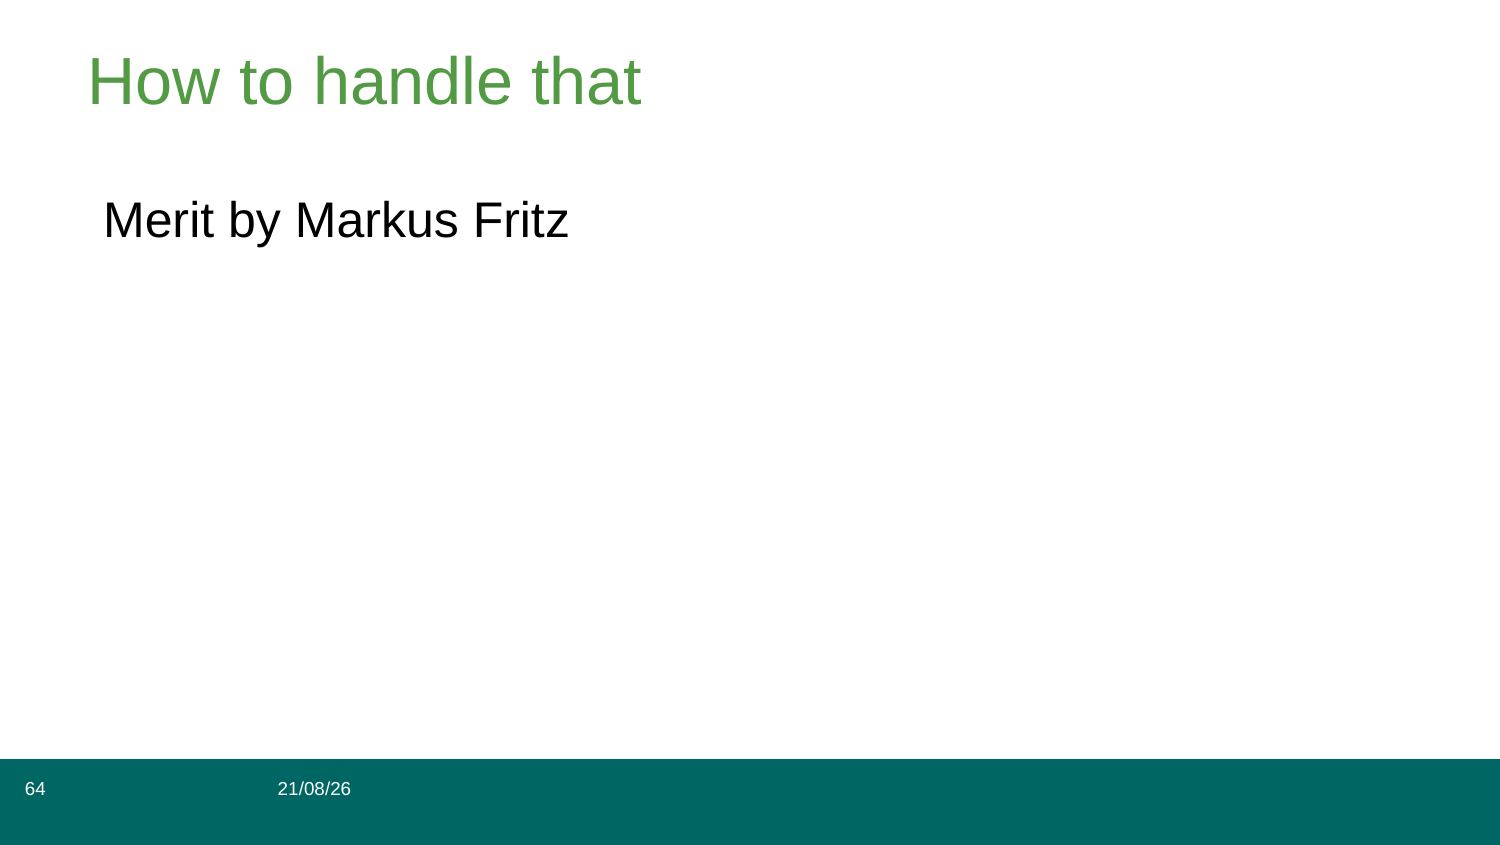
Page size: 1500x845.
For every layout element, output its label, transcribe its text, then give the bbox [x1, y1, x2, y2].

text_box 05/05/18 [277, 776, 553, 799]
title How to handle that [87, 37, 1426, 132]
text_box <number> [24, 776, 76, 799]
text_box Merit by Markus Fritz [88, 180, 901, 255]
